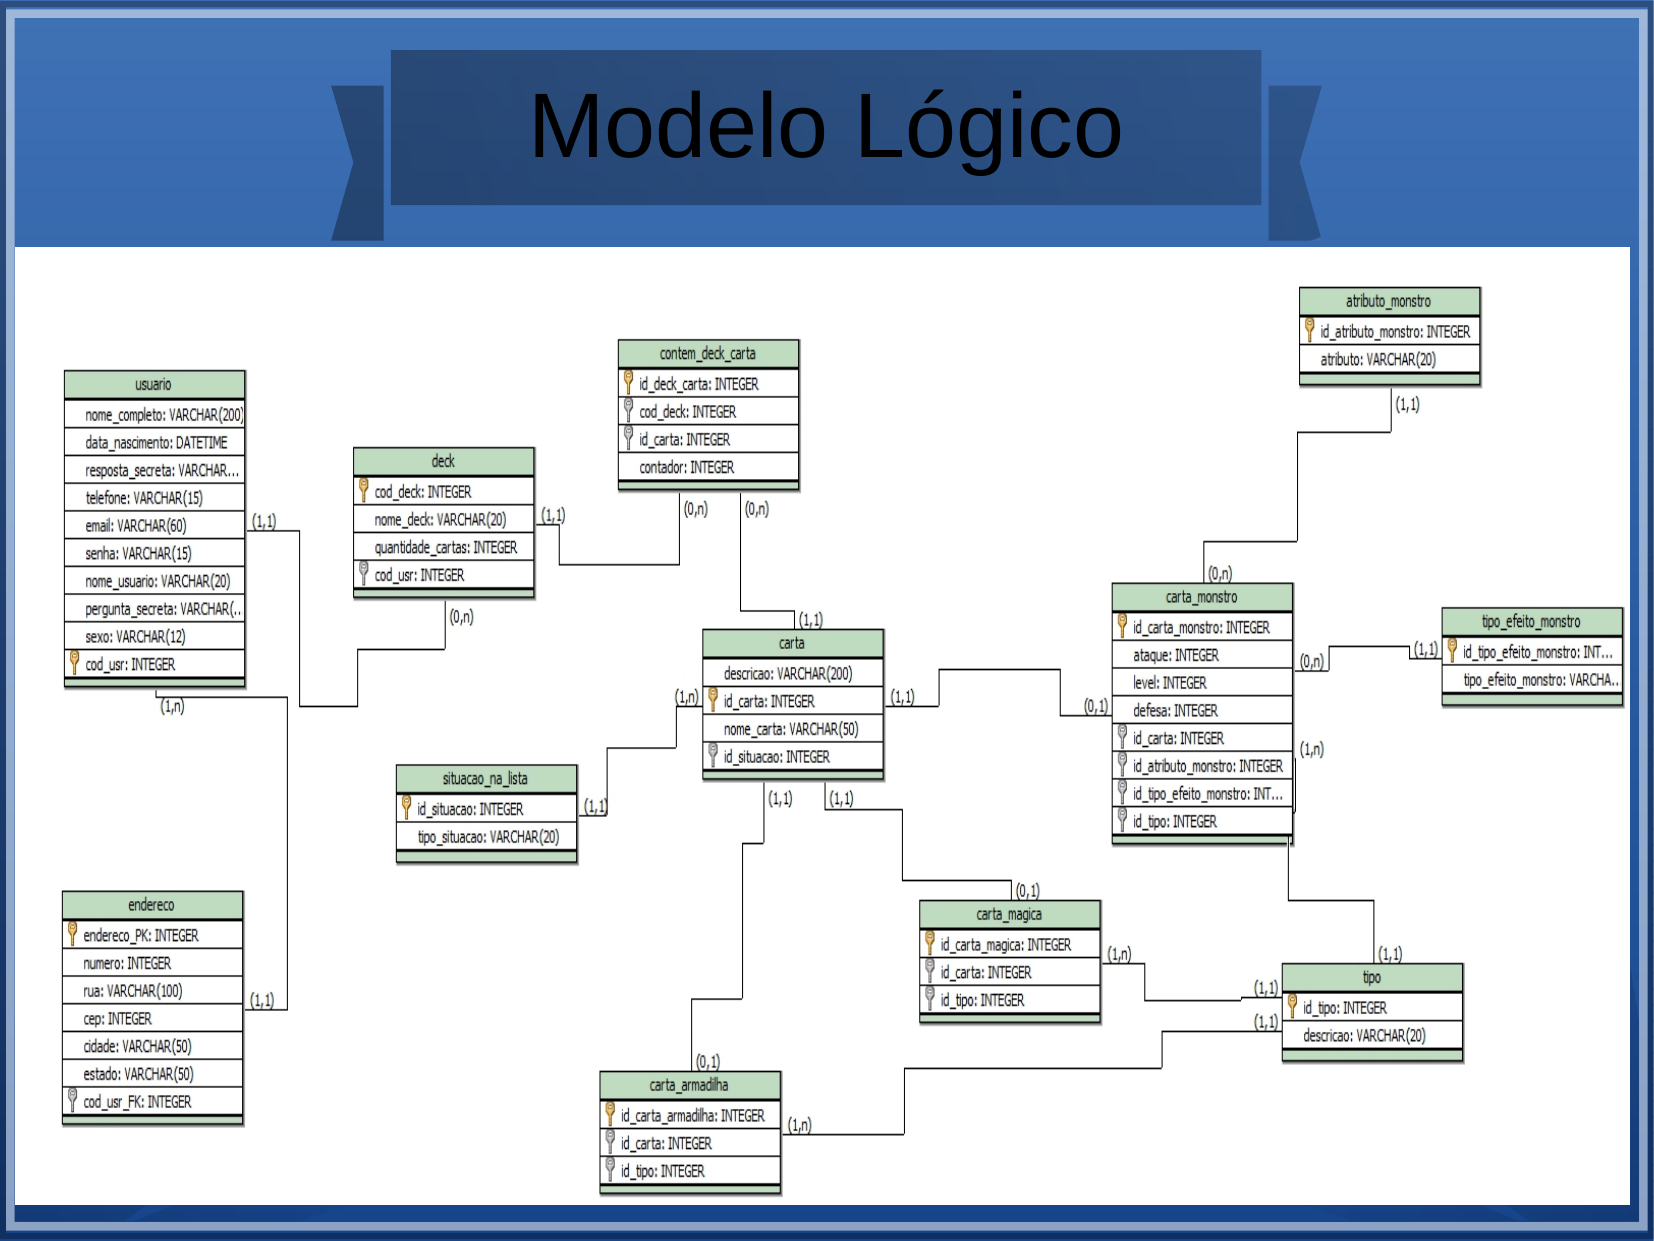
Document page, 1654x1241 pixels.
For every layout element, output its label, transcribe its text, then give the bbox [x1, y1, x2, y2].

title Modelo Lógico [389, 47, 1264, 205]
picture [15, 247, 1630, 1205]
